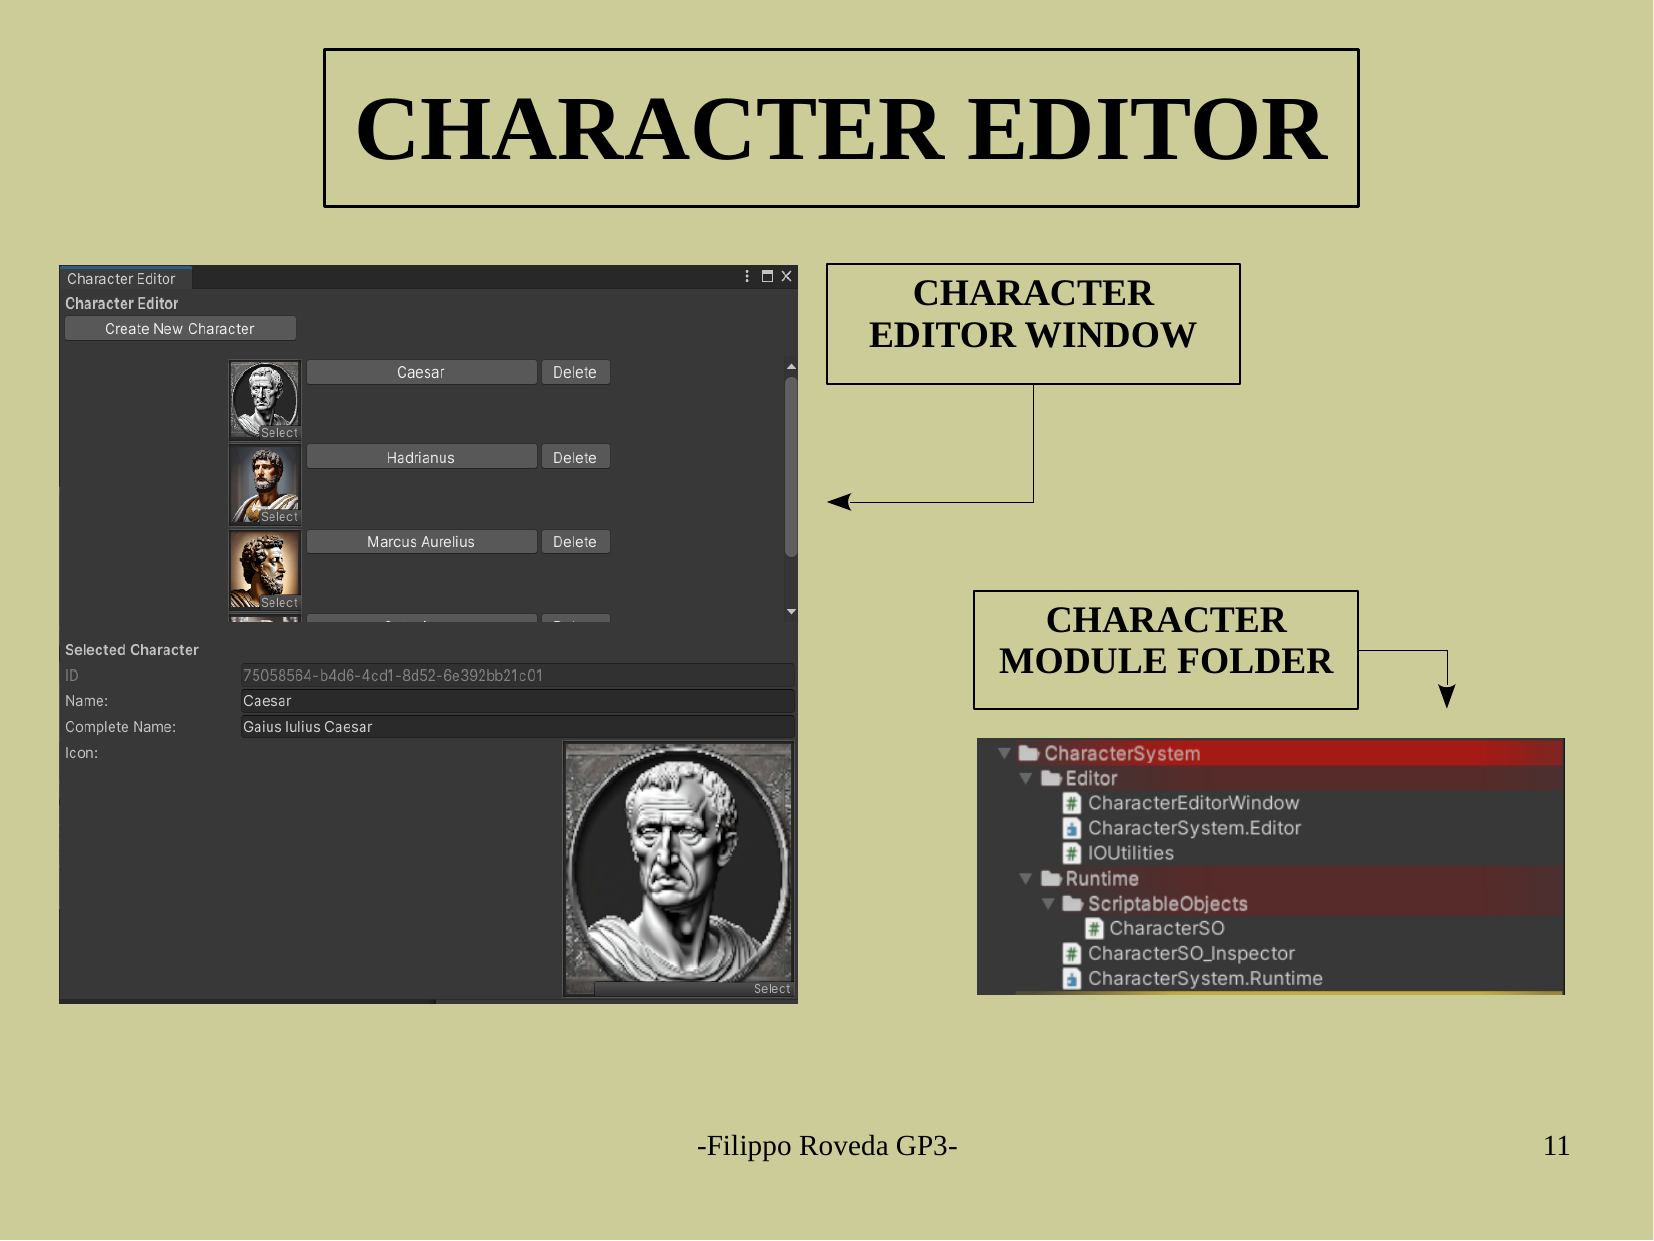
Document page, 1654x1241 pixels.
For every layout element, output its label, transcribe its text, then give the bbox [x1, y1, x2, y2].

picture [977, 738, 1565, 995]
picture [59, 265, 798, 1004]
text_box CHARACTER EDITOR WINDOW [826, 264, 1241, 384]
text_box CHARACTER MODULE FOLDER [974, 590, 1359, 709]
title CHARACTER EDITOR [324, 49, 1359, 207]
